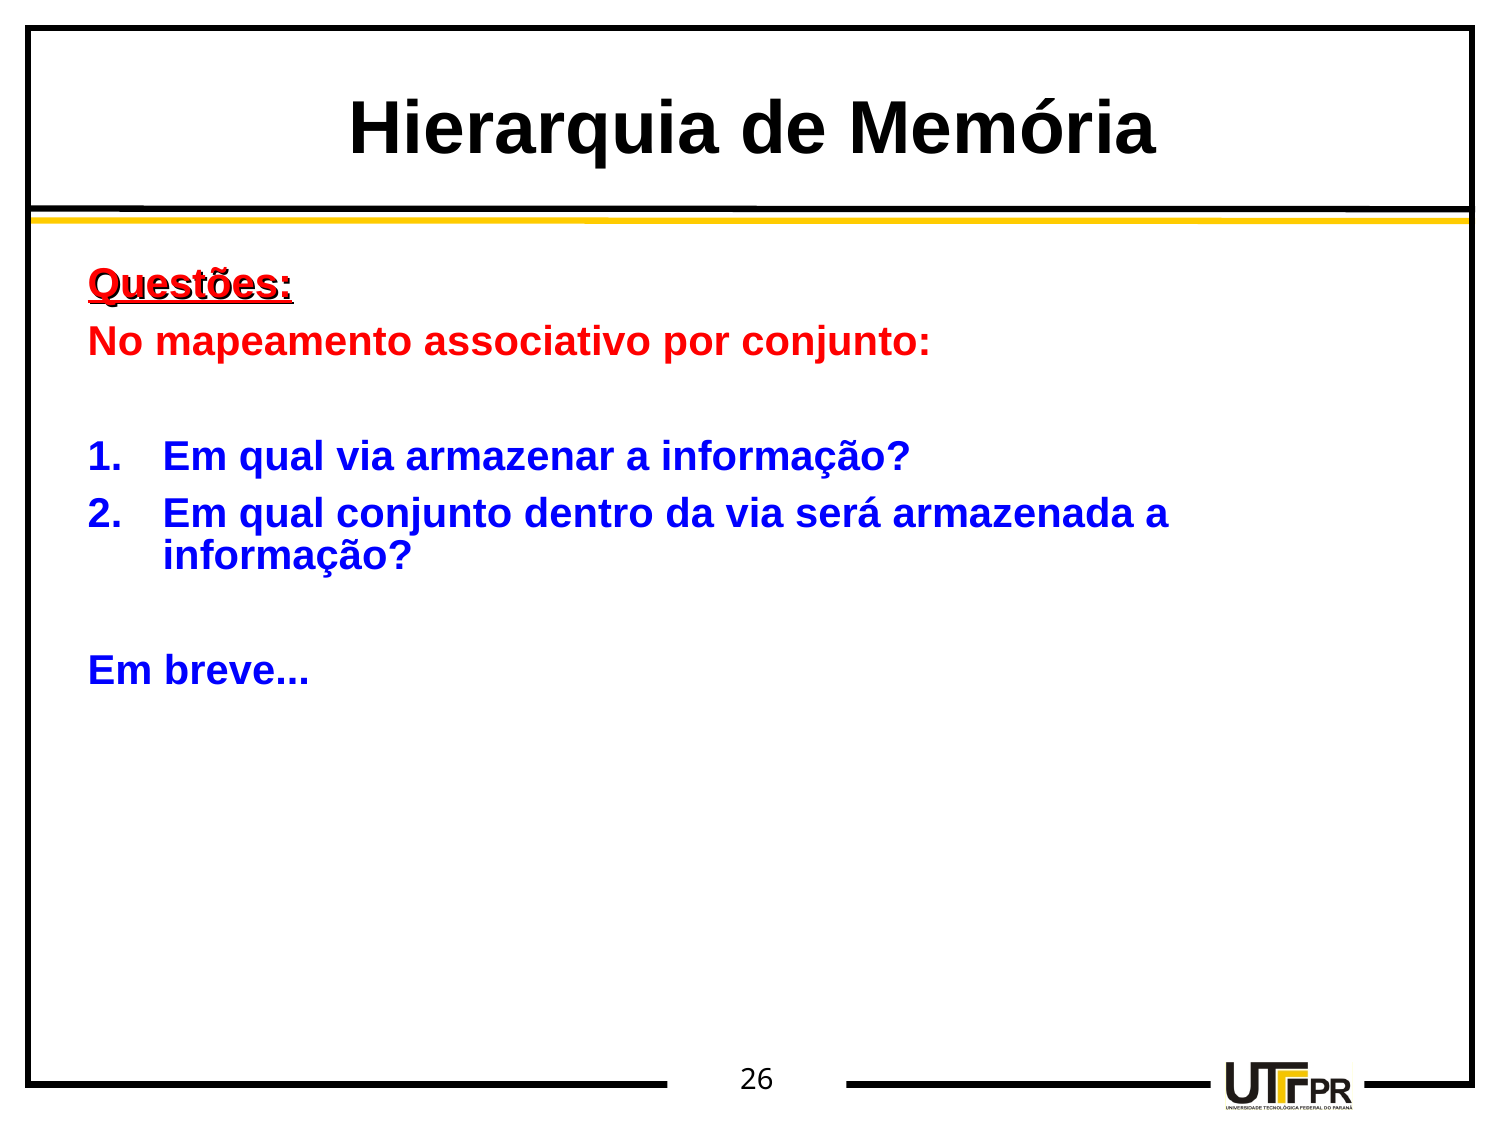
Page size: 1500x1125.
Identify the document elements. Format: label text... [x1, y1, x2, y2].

picture [1225, 1062, 1353, 1110]
list Questões: No mapeamento associativo por conjunto: Em qual via armazenar a informação? Em qual conjunto dentro da via será armazenada a informação? Em breve... [72, 257, 1428, 1027]
title Hierarquia de Memória [29, 85, 1477, 180]
